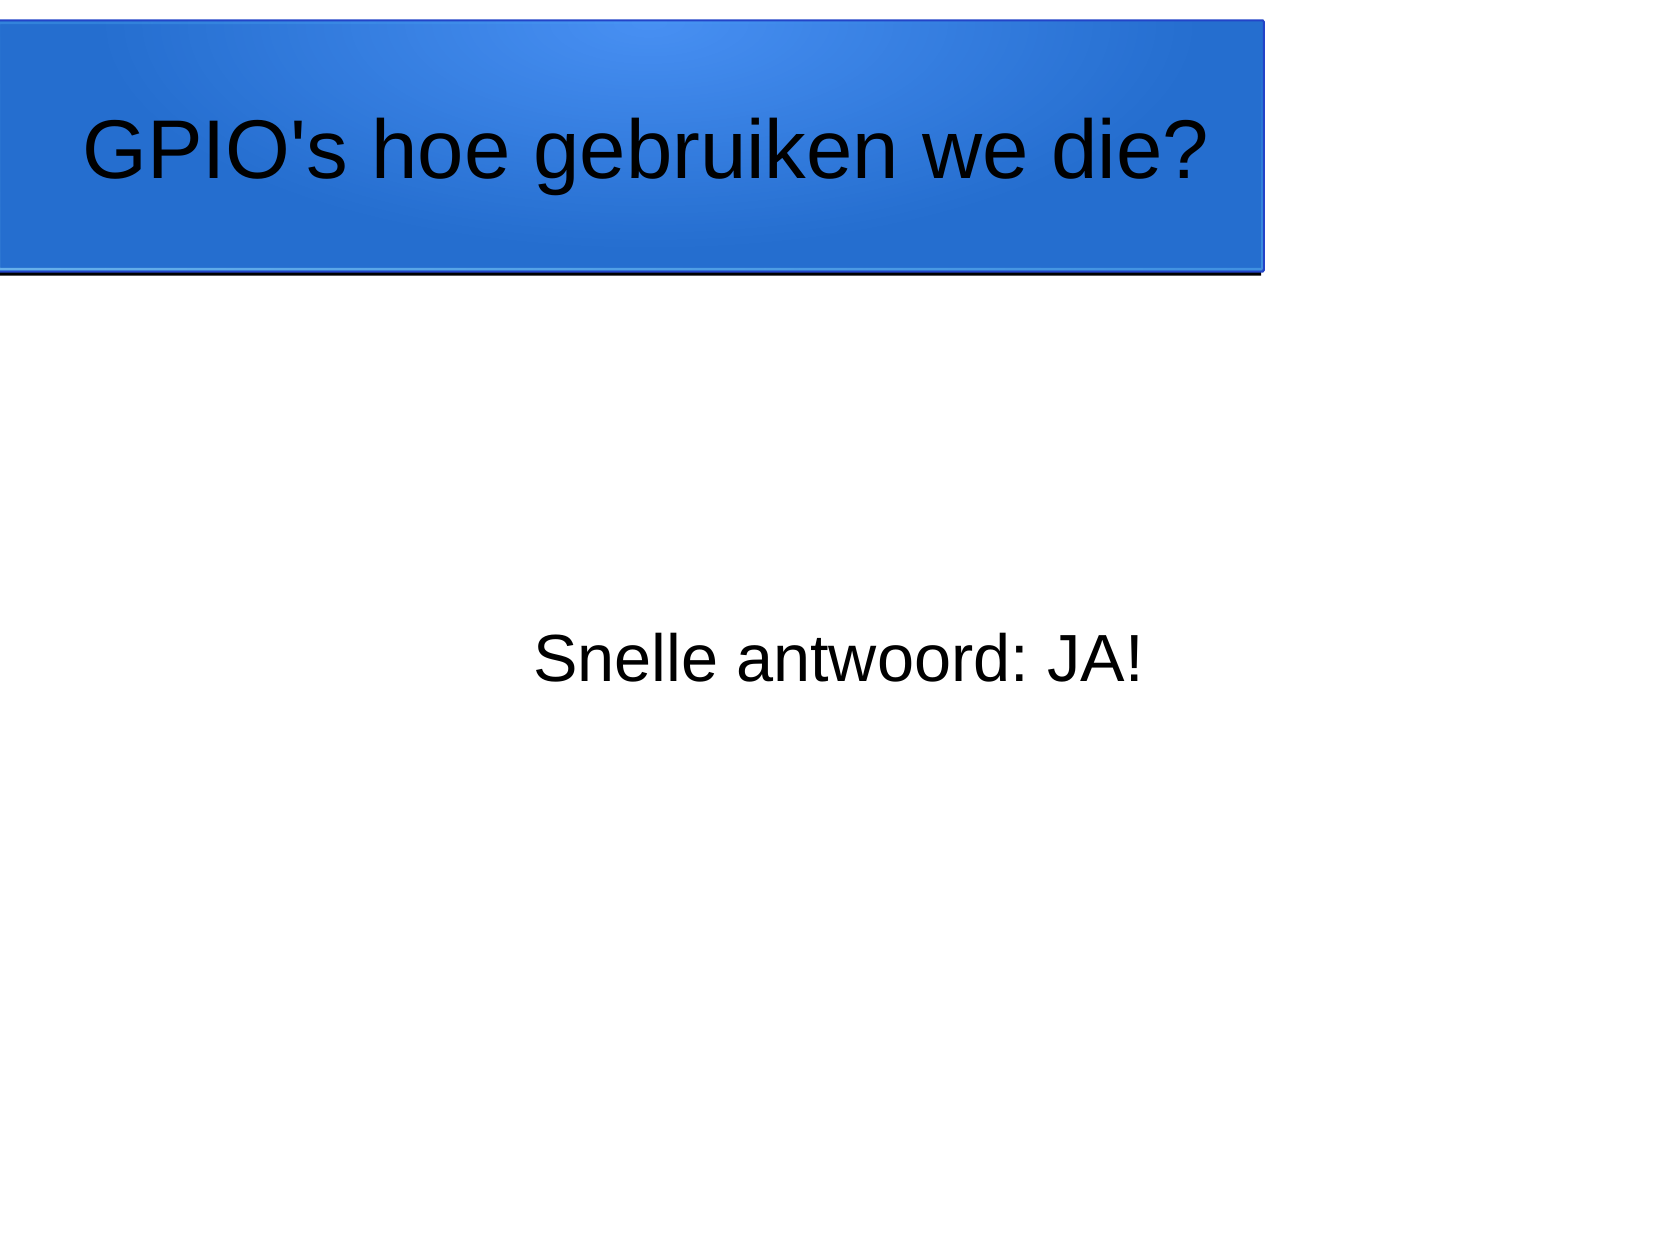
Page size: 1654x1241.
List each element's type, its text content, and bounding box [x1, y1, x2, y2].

title GPIO's hoe gebruiken we die? [82, 47, 1235, 252]
subtitle Snelle antwoord: JA! [82, 299, 1571, 1019]
